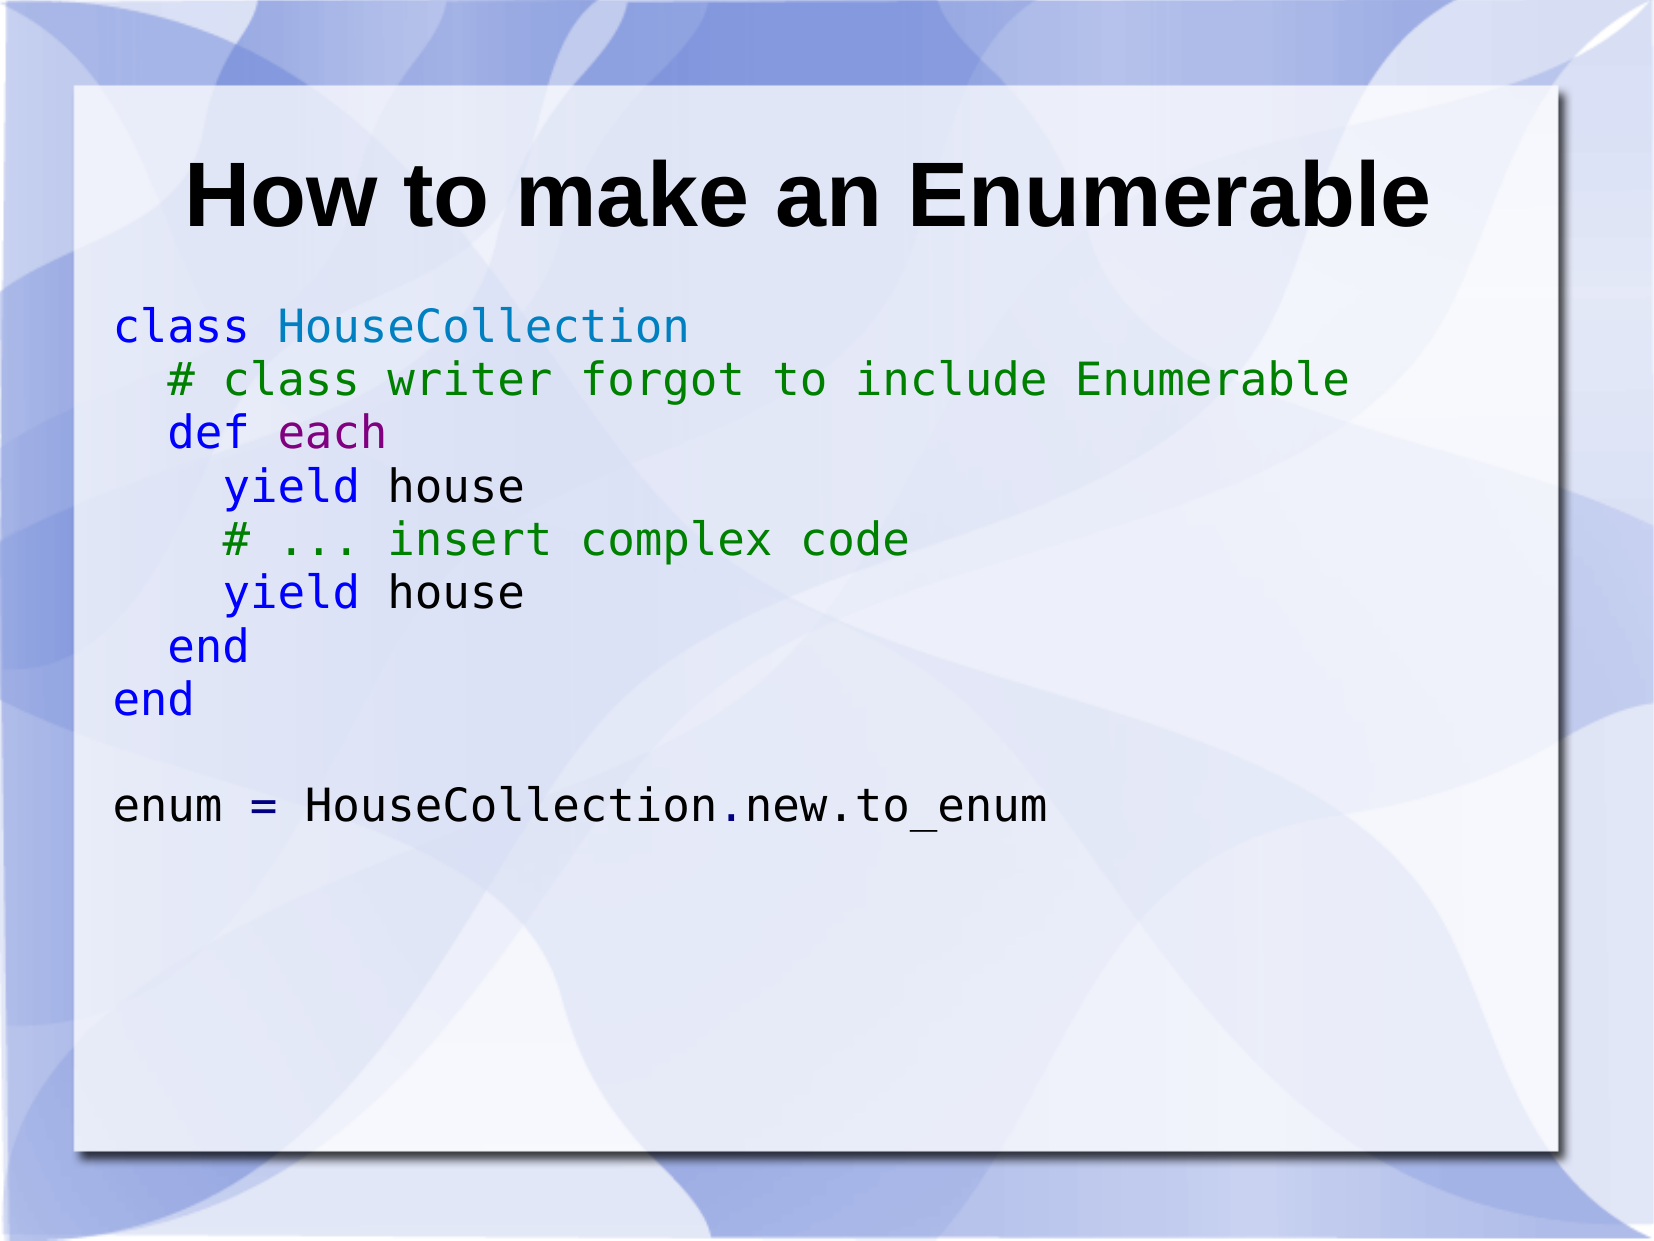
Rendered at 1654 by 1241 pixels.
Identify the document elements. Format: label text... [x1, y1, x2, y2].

picture [0, 0, 1654, 1241]
text_box class HouseCollection # class writer forgot to include Enumerable def each yield house # ... insert complex code yield house end end enum = HouseCollection.new.to_enum [112, 300, 1613, 833]
title How to make an Enumerable [82, 90, 1536, 298]
